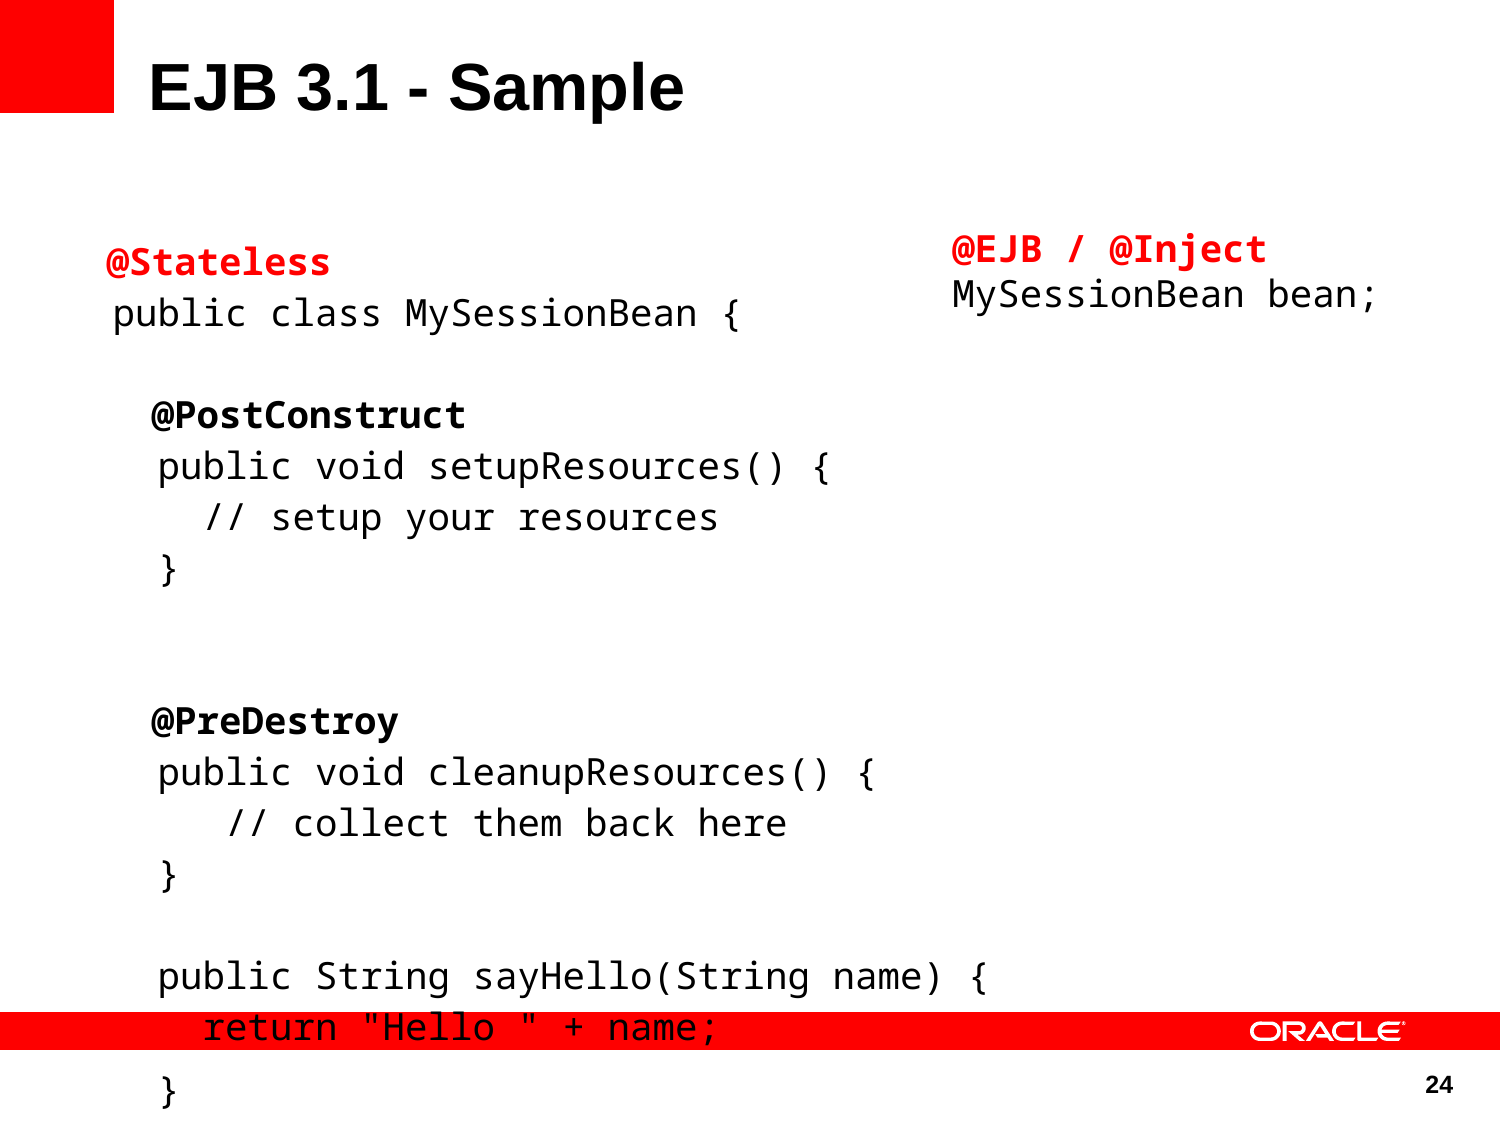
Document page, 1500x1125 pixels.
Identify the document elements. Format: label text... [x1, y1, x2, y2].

picture [0, 0, 114, 113]
picture [0, 1012, 1500, 1050]
title EJB 3.1 - Sample [133, 30, 1378, 144]
list public class MySessionBean { public void setupResources() { // setup your resources } public void cleanupResources() { // collect them back here } public String sayHello(String name) { return "Hello " + name; } } [112, 235, 1051, 978]
text_box @EJB / @Inject MySessionBean bean; [937, 217, 1426, 328]
list @Stateless @PostConstruct @PreDestroy [106, 235, 857, 676]
